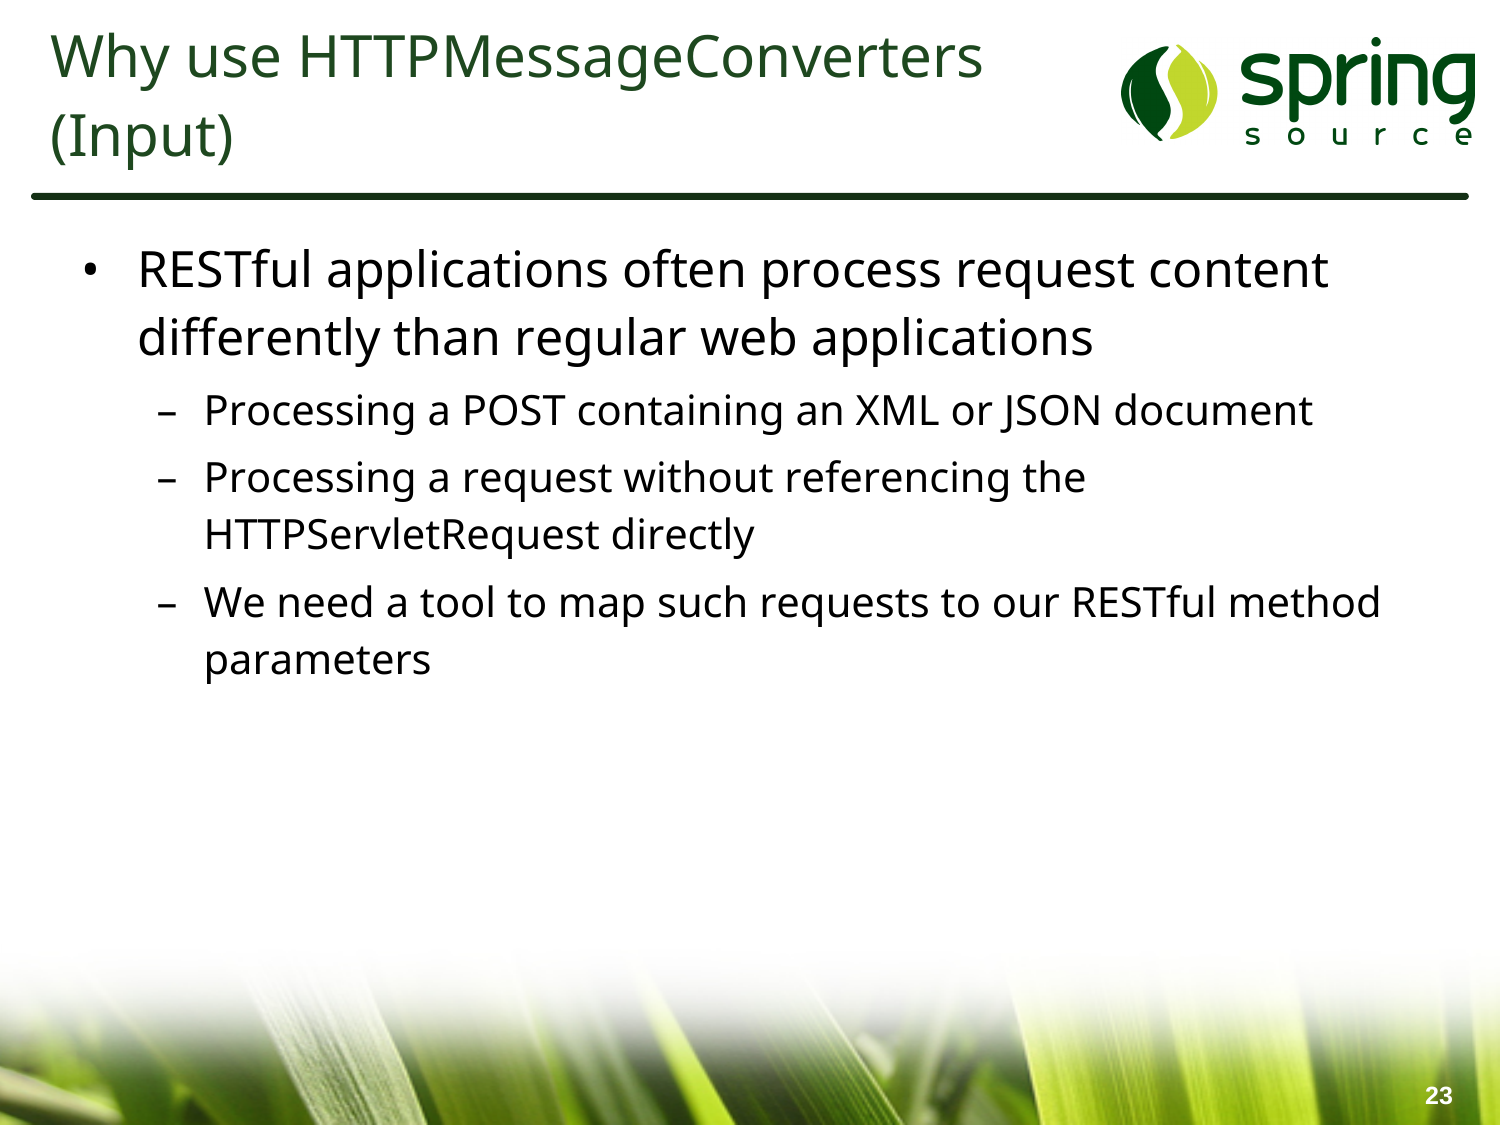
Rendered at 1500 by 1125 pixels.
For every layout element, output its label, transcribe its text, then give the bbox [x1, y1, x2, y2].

picture [1121, 37, 1475, 145]
list RESTful applications often process request content differently than regular web applications Processing a POST containing an XML or JSON document Processing a request without referencing the HTTPServletRequest directly We need a tool to map such requests to our RESTful method parameters [81, 233, 1438, 962]
picture [0, 944, 1500, 1125]
title Why use HTTPMessageConverters (Input) [50, 14, 1115, 175]
